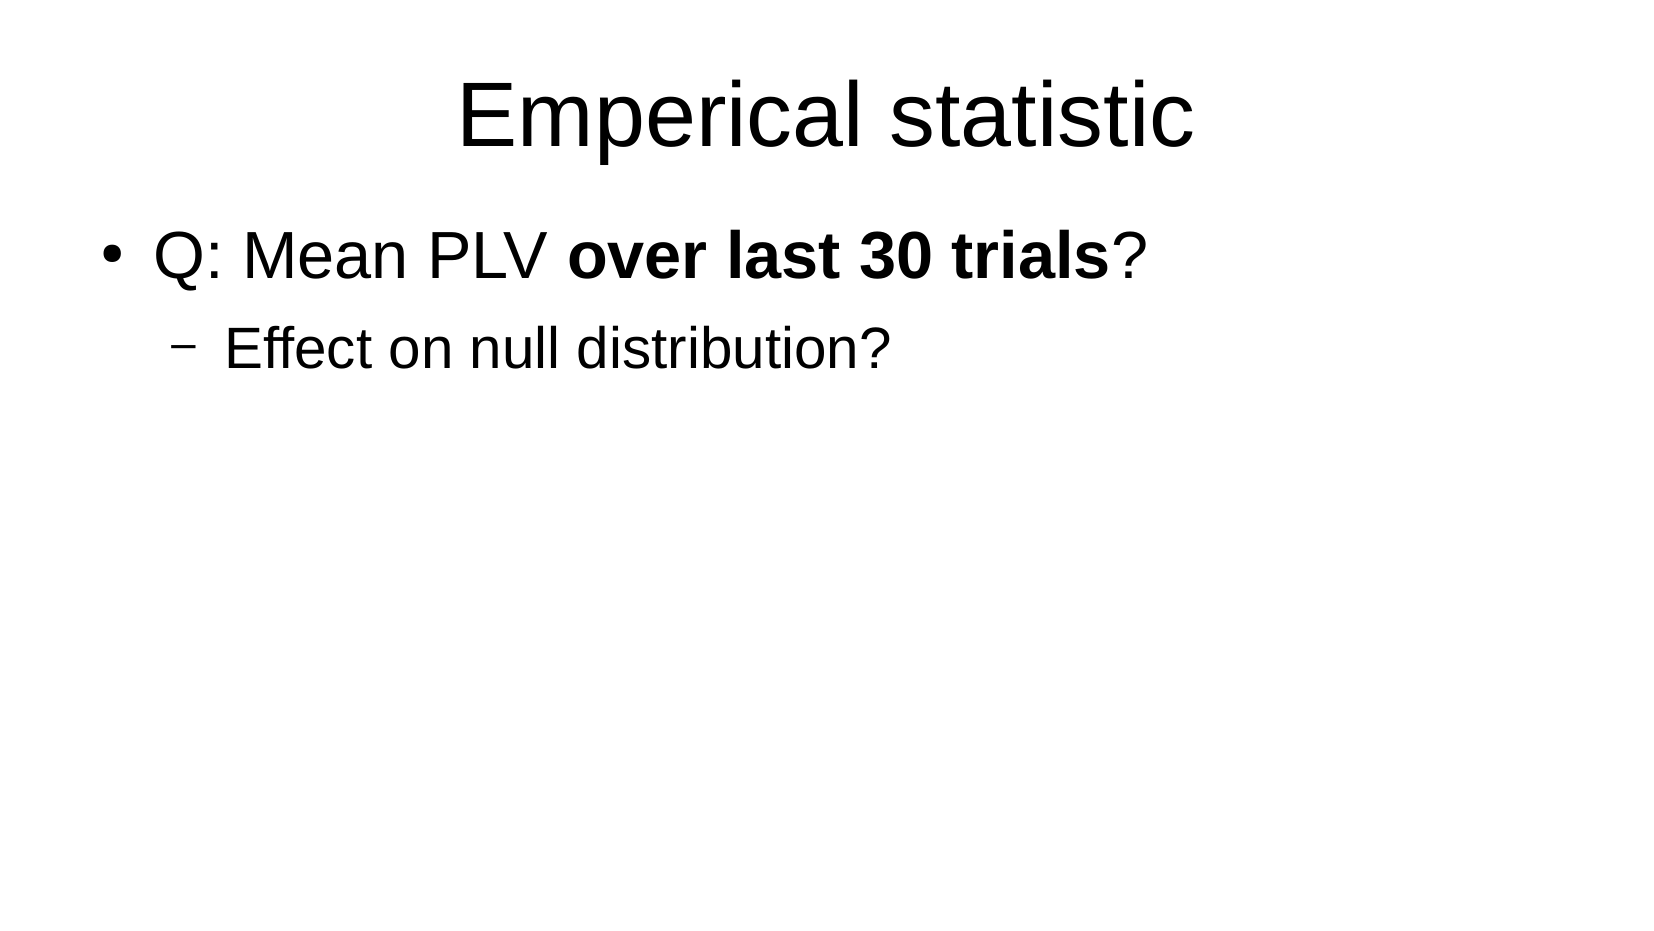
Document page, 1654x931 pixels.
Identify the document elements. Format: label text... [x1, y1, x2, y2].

title Emperical statistic [82, 37, 1571, 193]
list Q: Mean PLV over last 30 trials? Effect on null distribution? [82, 217, 1571, 758]
